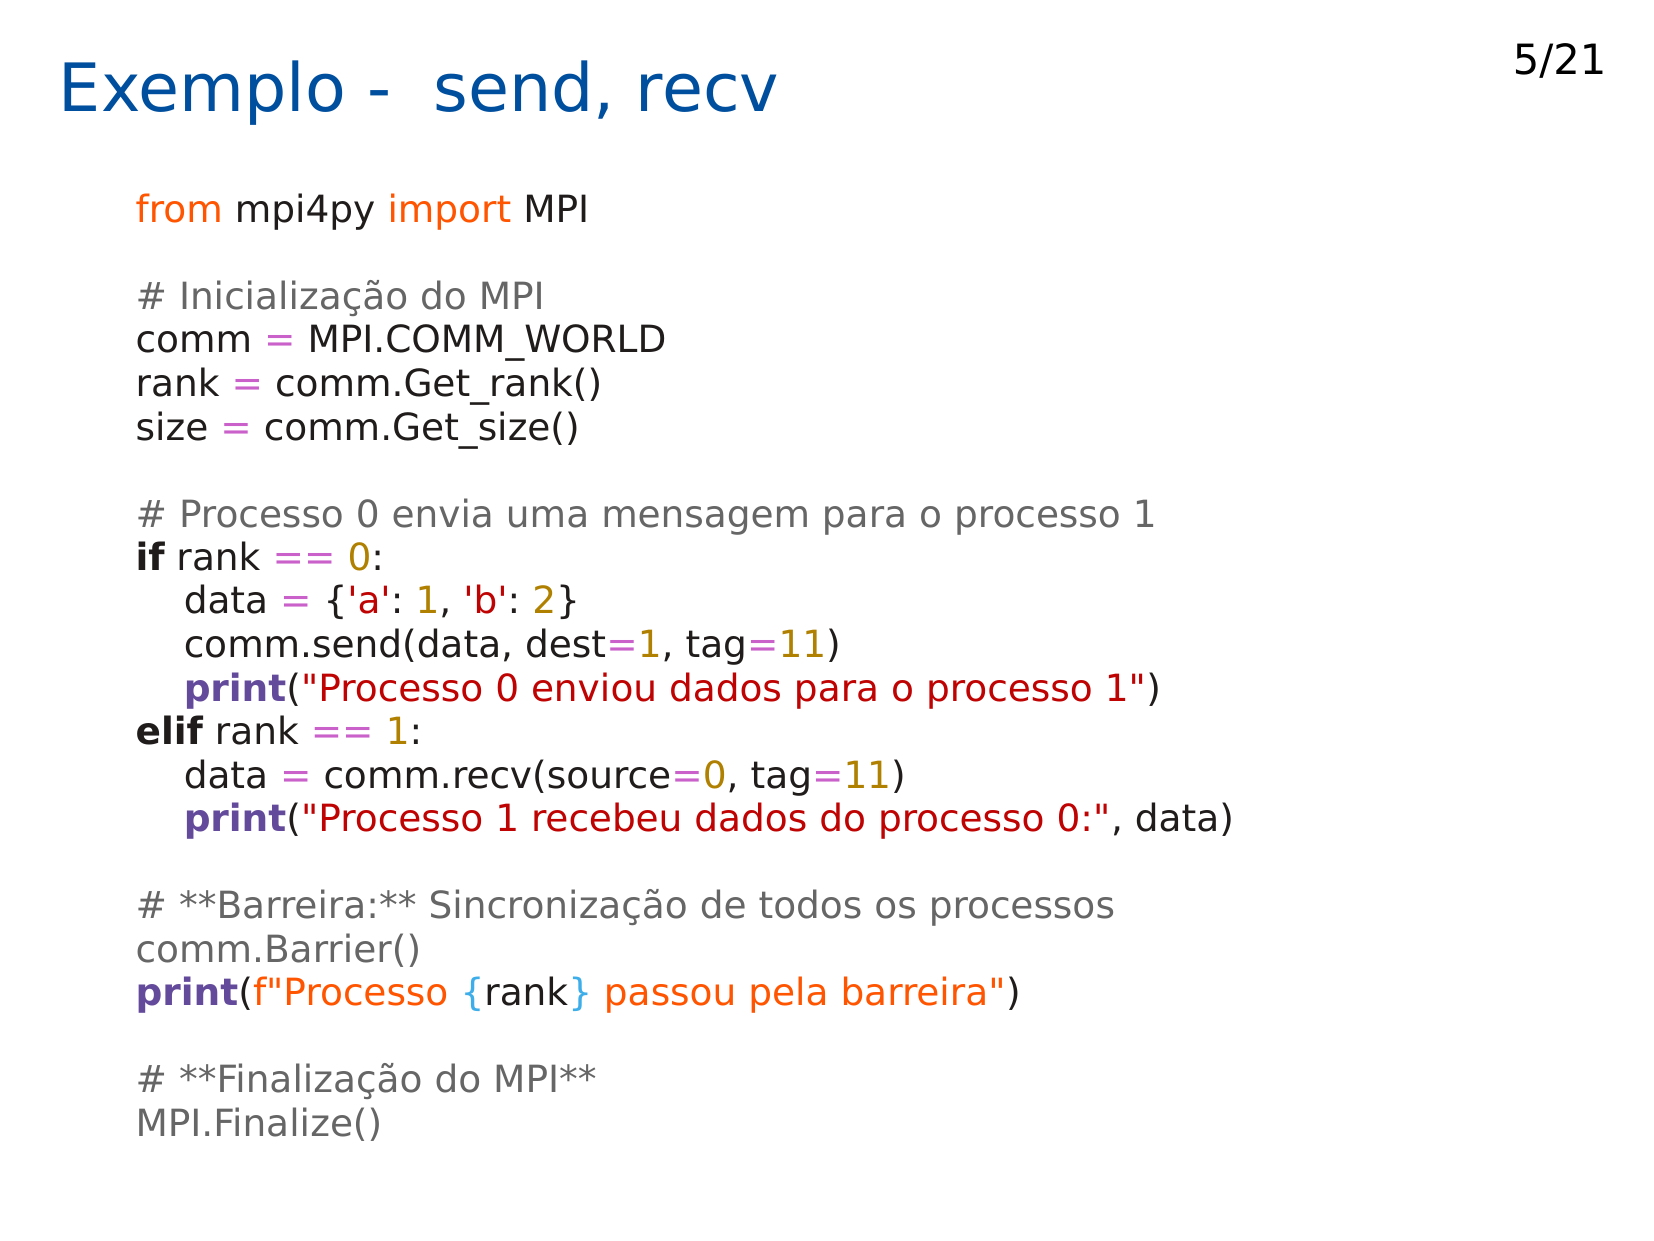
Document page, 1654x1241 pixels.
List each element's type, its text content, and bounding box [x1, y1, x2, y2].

title Exemplo - send, recv [59, 29, 1506, 148]
text_box from mpi4py import MPI # Inicialização do MPI comm = MPI.COMM_WORLD rank = comm.Get_rank() size = comm.Get_size() # Processo 0 envia uma mensagem para o processo 1 if rank == 0: data = {'a': 1, 'b': 2} comm.send(data, dest=1, tag=11) print("Processo 0 enviou dados para o processo 1") elif rank == 1: data = comm.recv(source=0, tag=11) print("Processo 1 recebeu dados do processo 0:", data) # **Barreira:** Sincronização de todos os processos comm.Barrier() print(f"Processo {rank} passou pela barreira") # **Finalização do MPI** MPI.Finalize() [120, 180, 1566, 1153]
